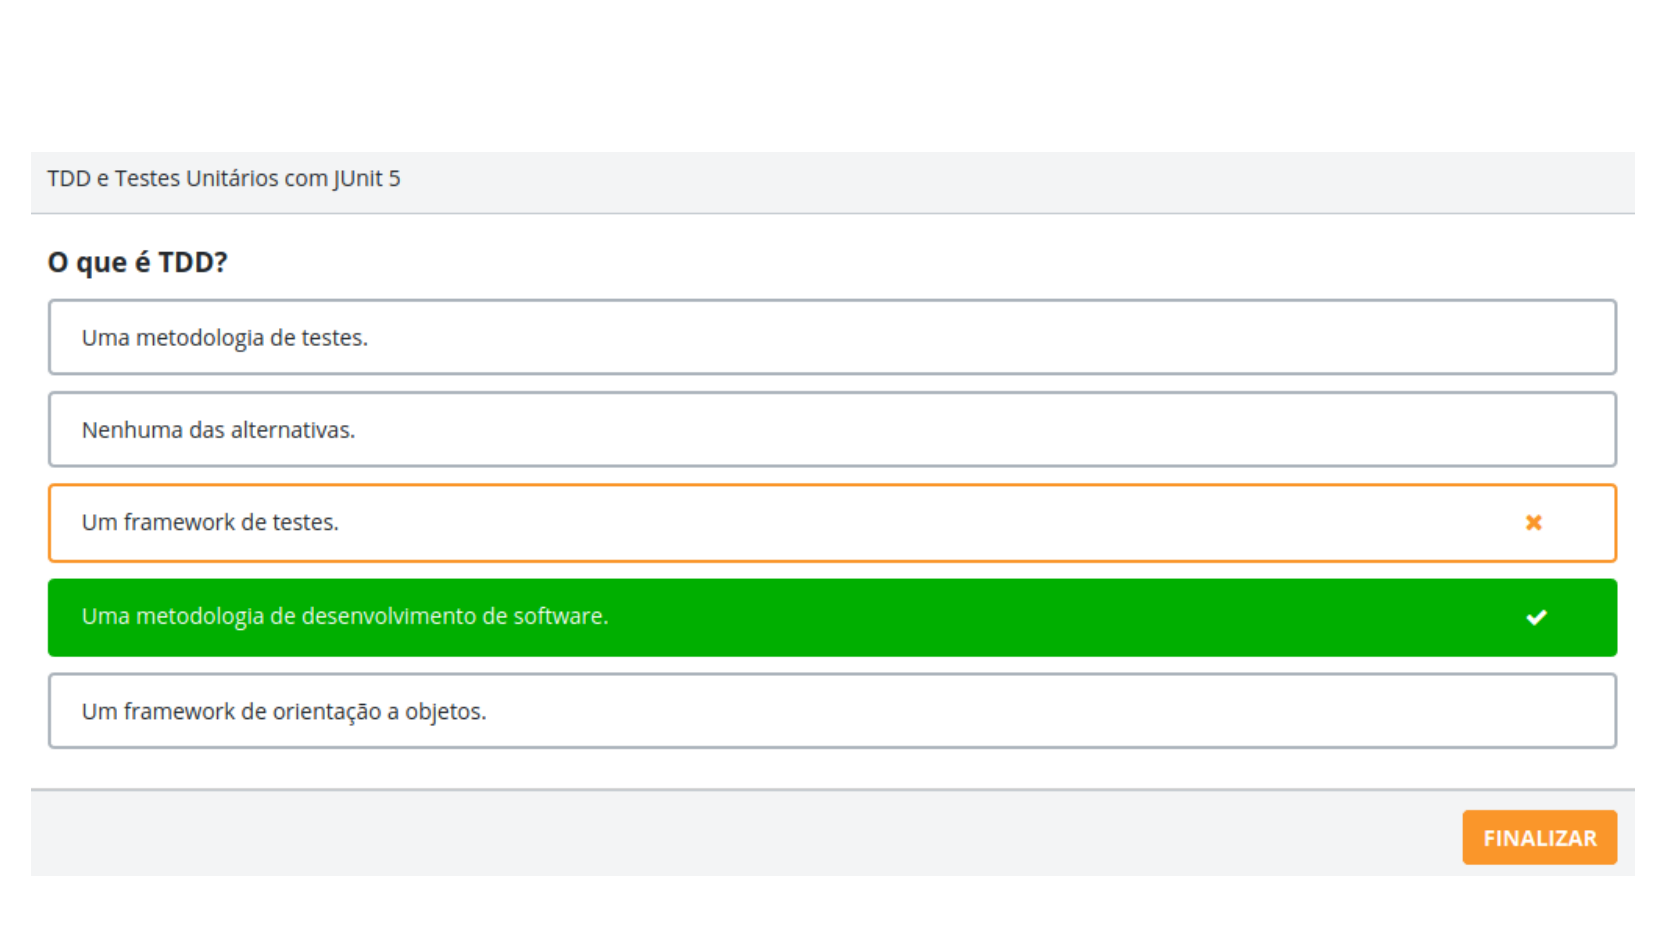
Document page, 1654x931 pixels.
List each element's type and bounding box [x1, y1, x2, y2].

picture [31, 152, 1635, 876]
